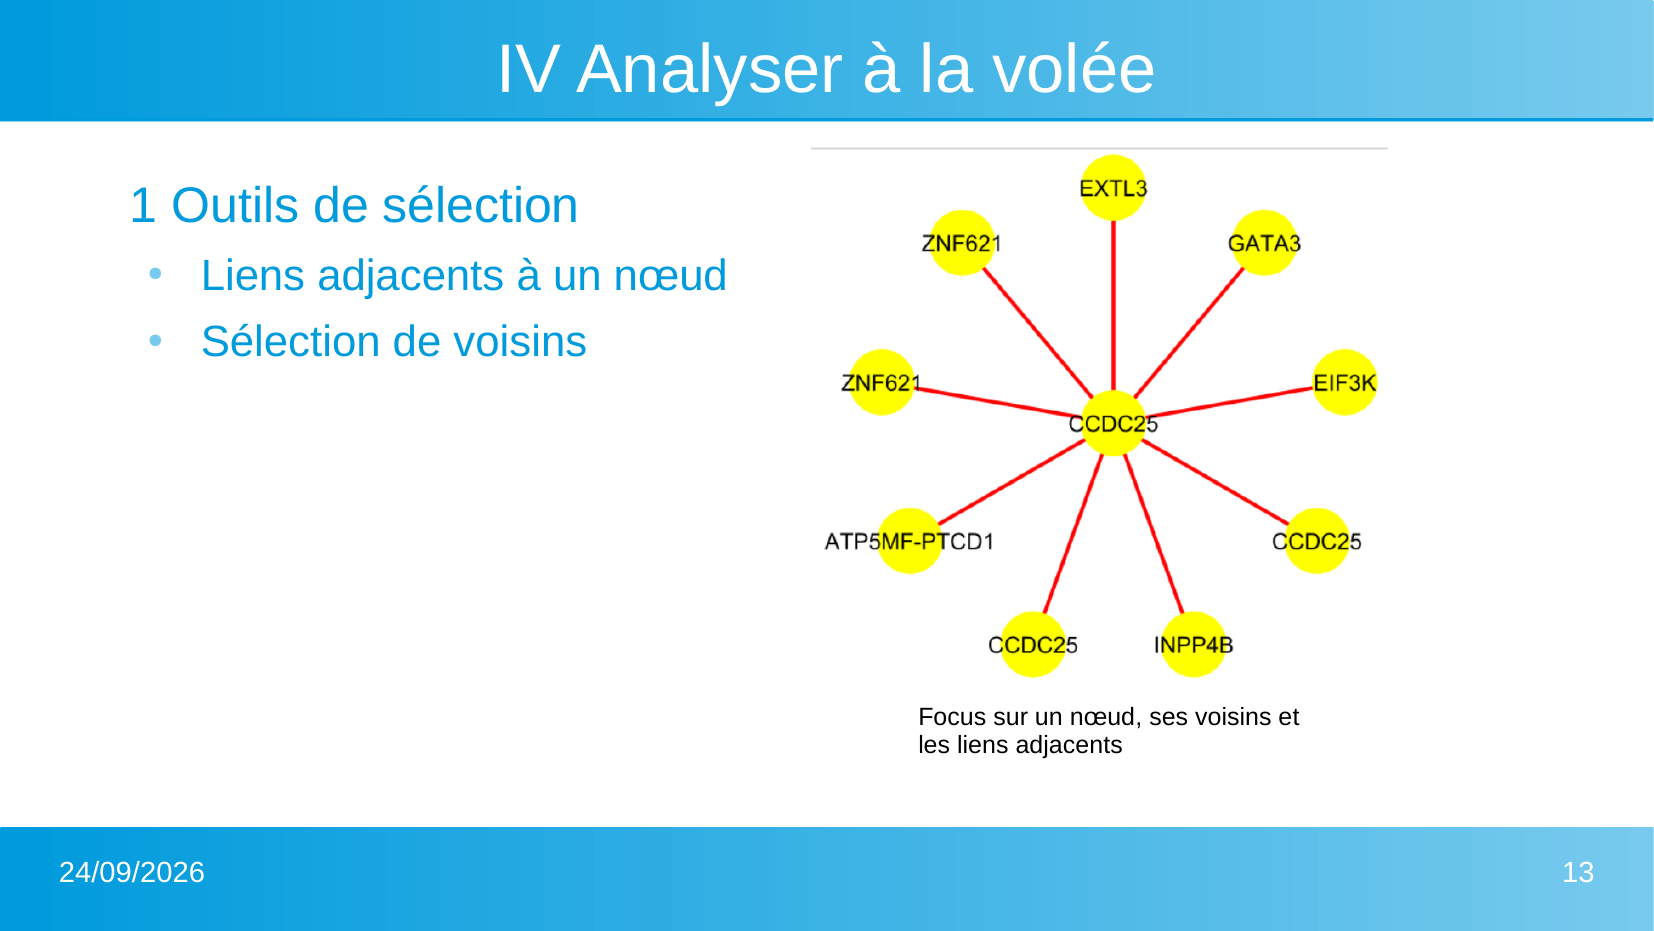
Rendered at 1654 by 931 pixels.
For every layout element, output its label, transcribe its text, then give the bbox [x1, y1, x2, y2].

picture [811, 147, 1388, 177]
list 1 Outils de sélection Liens adjacents à un nœud Sélection de voisins [59, 177, 1595, 768]
title IV Analyser à la volée [59, 29, 1595, 108]
